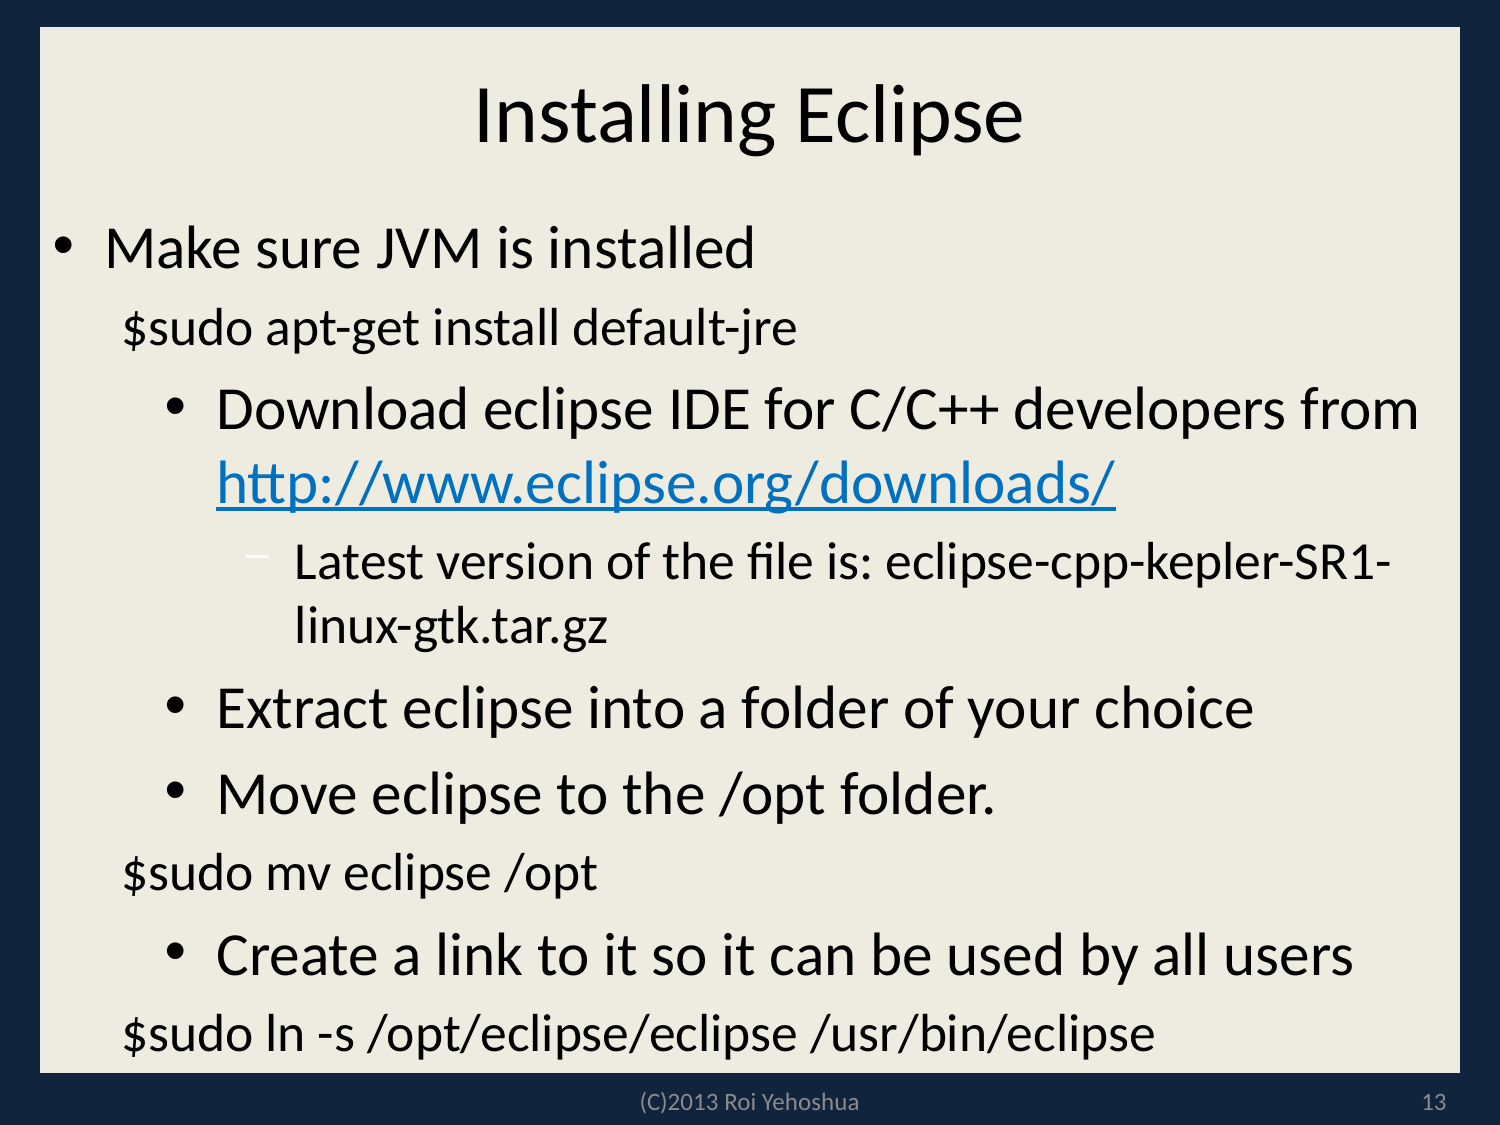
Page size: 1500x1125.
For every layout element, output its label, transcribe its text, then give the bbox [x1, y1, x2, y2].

slide_number <number> [1111, 1074, 1462, 1125]
footer (C)2013 Roi Yehoshua [512, 1074, 988, 1125]
title Installing Eclipse [37, 31, 1463, 188]
list Make sure JVM is installed $sudo apt-get install default-jre Download eclipse IDE for C/C++ developers from http://www.eclipse.org/downloads/ Latest version of the file is: eclipse-cpp-kepler-SR1-linux-gtk.tar.gz Extract eclipse into a folder of your choice Move eclipse to the /opt folder. $sudo mv eclipse /opt Create a link to it so it can be used by all users $sudo ln -s /opt/eclipse/eclipse /usr/bin/eclipse [37, 200, 1463, 1080]
